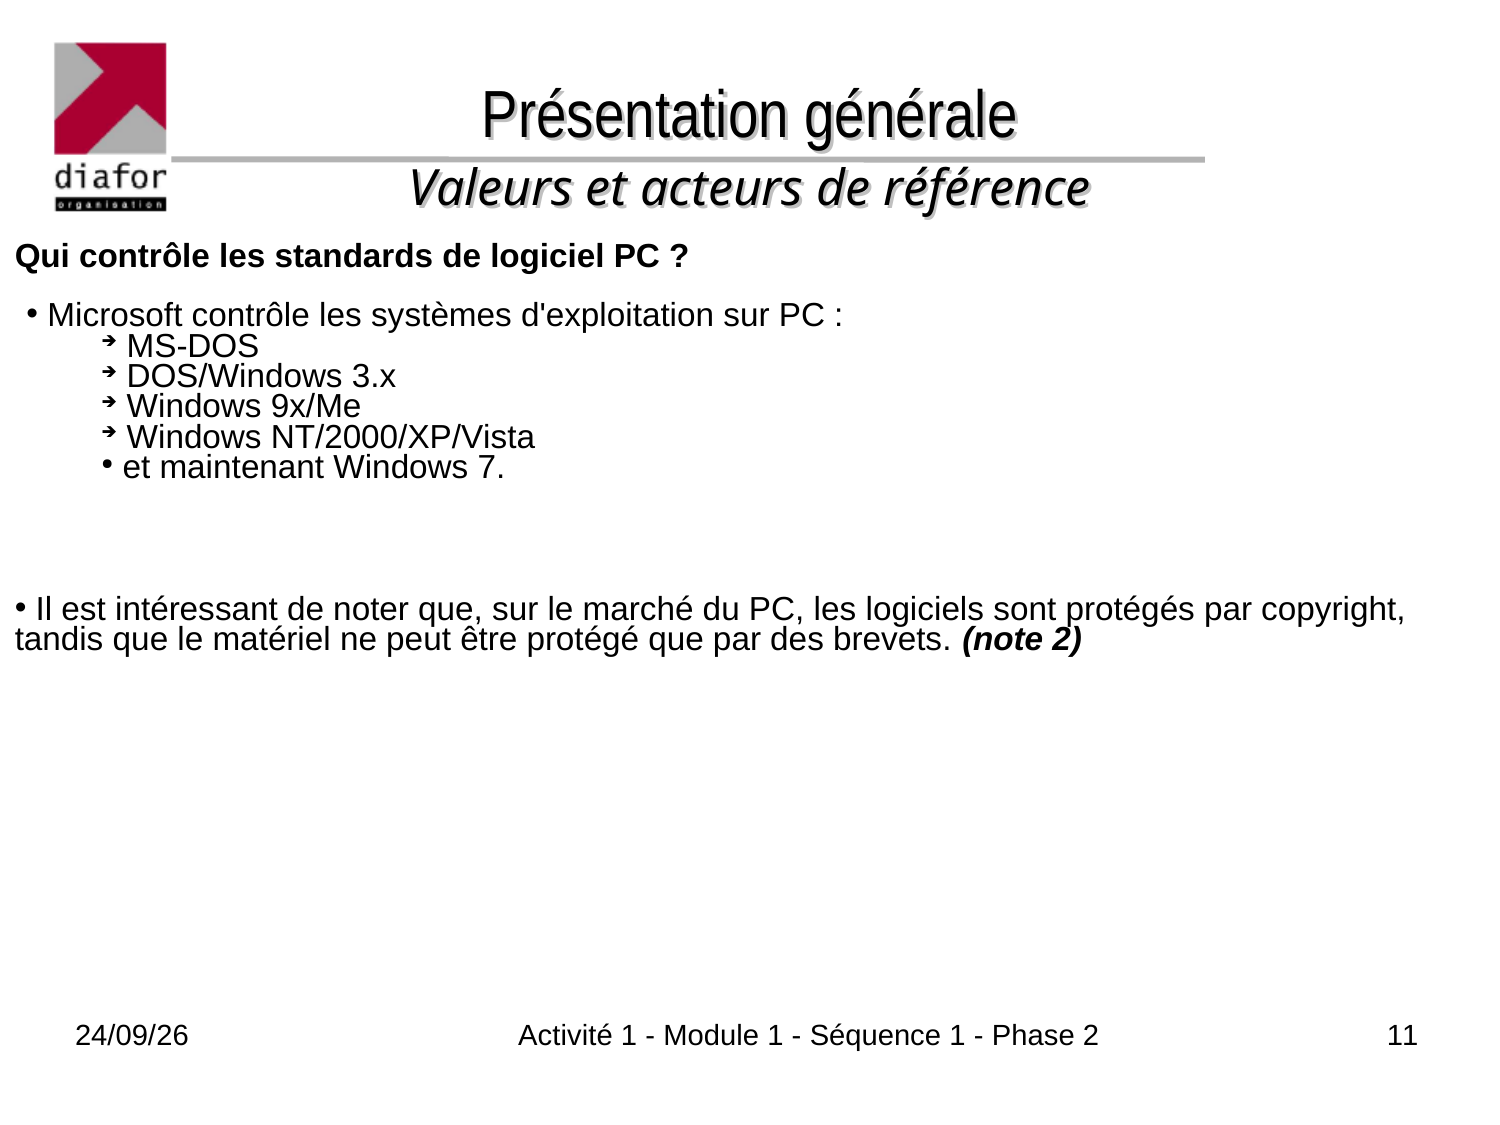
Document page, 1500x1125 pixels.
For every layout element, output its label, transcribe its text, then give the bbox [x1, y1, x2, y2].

text_box Microsoft contrôle les systèmes d'exploitation sur PC : MS-DOS DOS/Windows 3.x Windows 9x/Me Windows NT/2000/XP/Vista et maintenant Windows 7. [11, 295, 1500, 502]
text_box Qui contrôle les standards de logiciel PC ? [0, 236, 706, 282]
title Présentation générale Valeurs et acteurs de référence [75, 45, 1426, 250]
text_box Il est intéressant de noter que, sur le marché du PC, les logiciels sont protégés par copyright, tandis que le matériel ne peut être protégé que par des brevets. (note 2) [0, 589, 1500, 665]
picture [53, 42, 168, 213]
